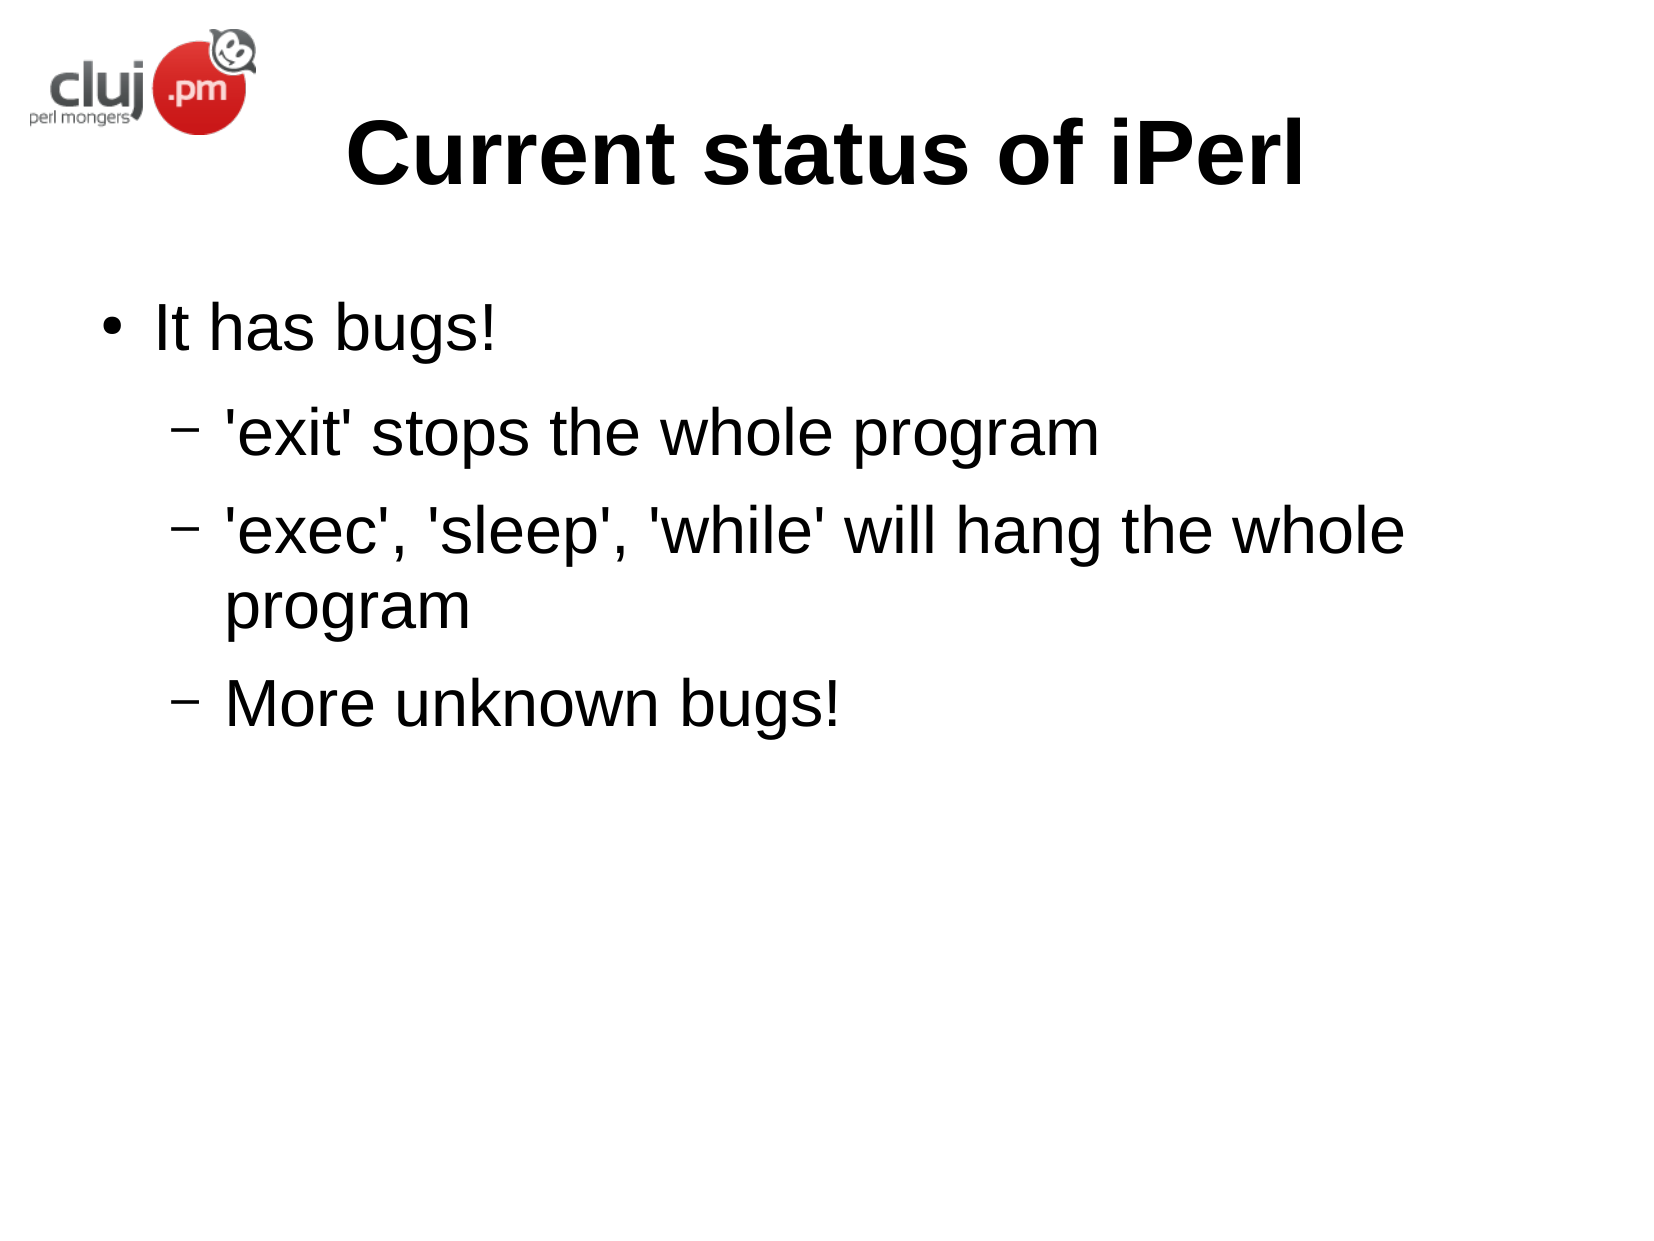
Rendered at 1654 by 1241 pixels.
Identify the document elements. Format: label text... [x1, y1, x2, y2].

title Current status of iPerl [82, 49, 1571, 257]
list It has bugs! 'exit' stops the whole program 'exec', 'sleep', 'while' will hang the whole program More unknown bugs! [82, 290, 1538, 1171]
picture [30, 29, 256, 135]
